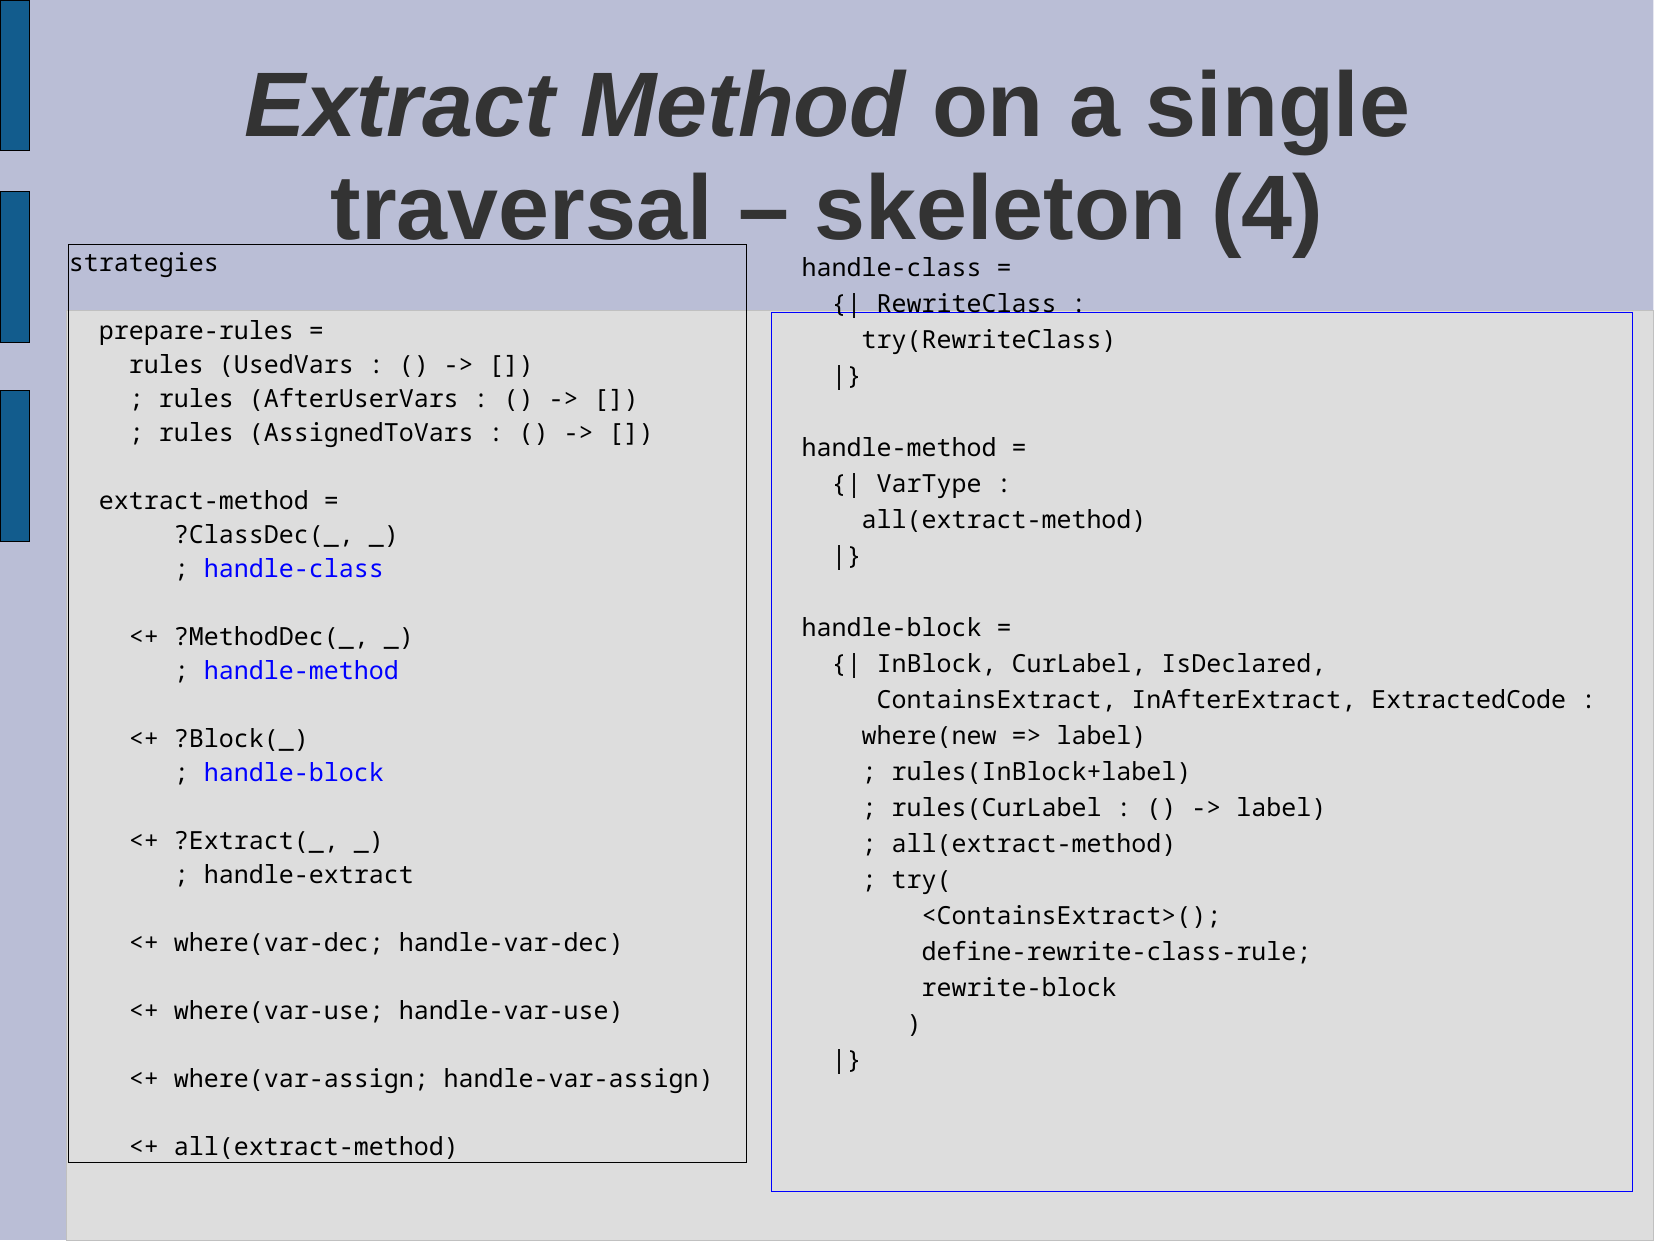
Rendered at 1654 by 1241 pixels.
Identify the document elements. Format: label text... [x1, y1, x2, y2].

subtitle strategies prepare-rules = rules (UsedVars : () -> []) ; rules (AfterUserVars : () -> []) ; rules (AssignedToVars : () -> []) extract-method = ?ClassDec(_, _) ; handle-class <+ ?MethodDec(_, _) ; handle-method <+ ?Block(_) ; handle-block <+ ?Extract(_, _) ; handle-extract <+ where(var-dec; handle-var-dec) <+ where(var-use; handle-var-use) <+ where(var-assign; handle-var-assign) <+ all(extract-method) [68, 312, 747, 1095]
text_box handle-class = {| RewriteClass : try(RewriteClass) |} handle-method = {| VarType : all(extract-method) |} handle-block = {| InBlock, CurLabel, IsDeclared, ContainsExtract, InAfterExtract, ExtractedCode : where(new => label) ; rules(InBlock+label) ; rules(CurLabel : () -> label) ; all(extract-method) ; try( <ContainsExtract>(); define-rewrite-class-rule; rewrite-block ) |} [771, 312, 1633, 1192]
title Extract Method on a single traversal – skeleton (4) [121, 49, 1534, 263]
